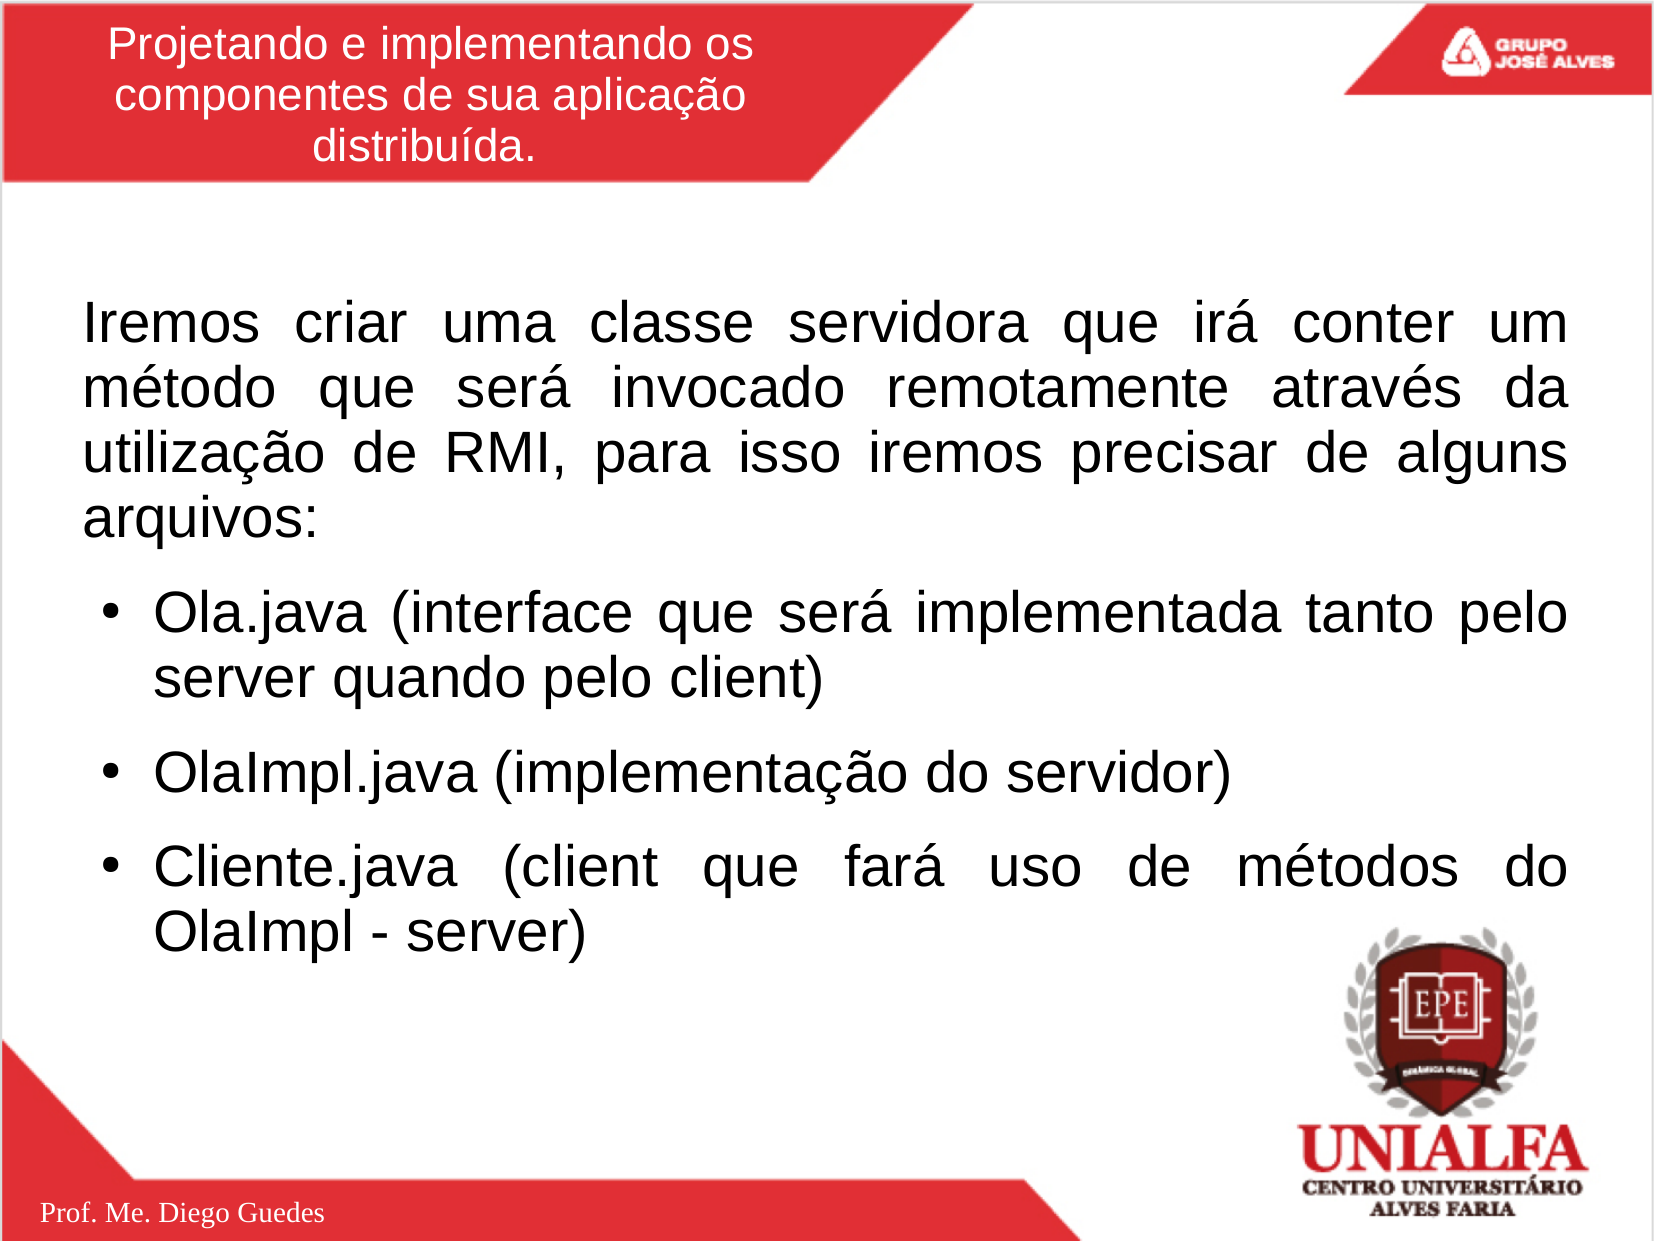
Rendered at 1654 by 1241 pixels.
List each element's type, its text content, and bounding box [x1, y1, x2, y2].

picture [0, 0, 1654, 1241]
title Projetando e implementando os componentes de sua aplicação distribuída. [17, 0, 845, 207]
list Iremos criar uma classe servidora que irá conter um método que será invocado remotamente através da utilização de RMI, para isso iremos precisar de alguns arquivos: Ola.java (interface que será implementada tanto pelo server quando pelo client) OlaImpl.java (implementação do servidor) Cliente.java (client que fará uso de métodos do OlaImpl - server) [82, 290, 1571, 1109]
